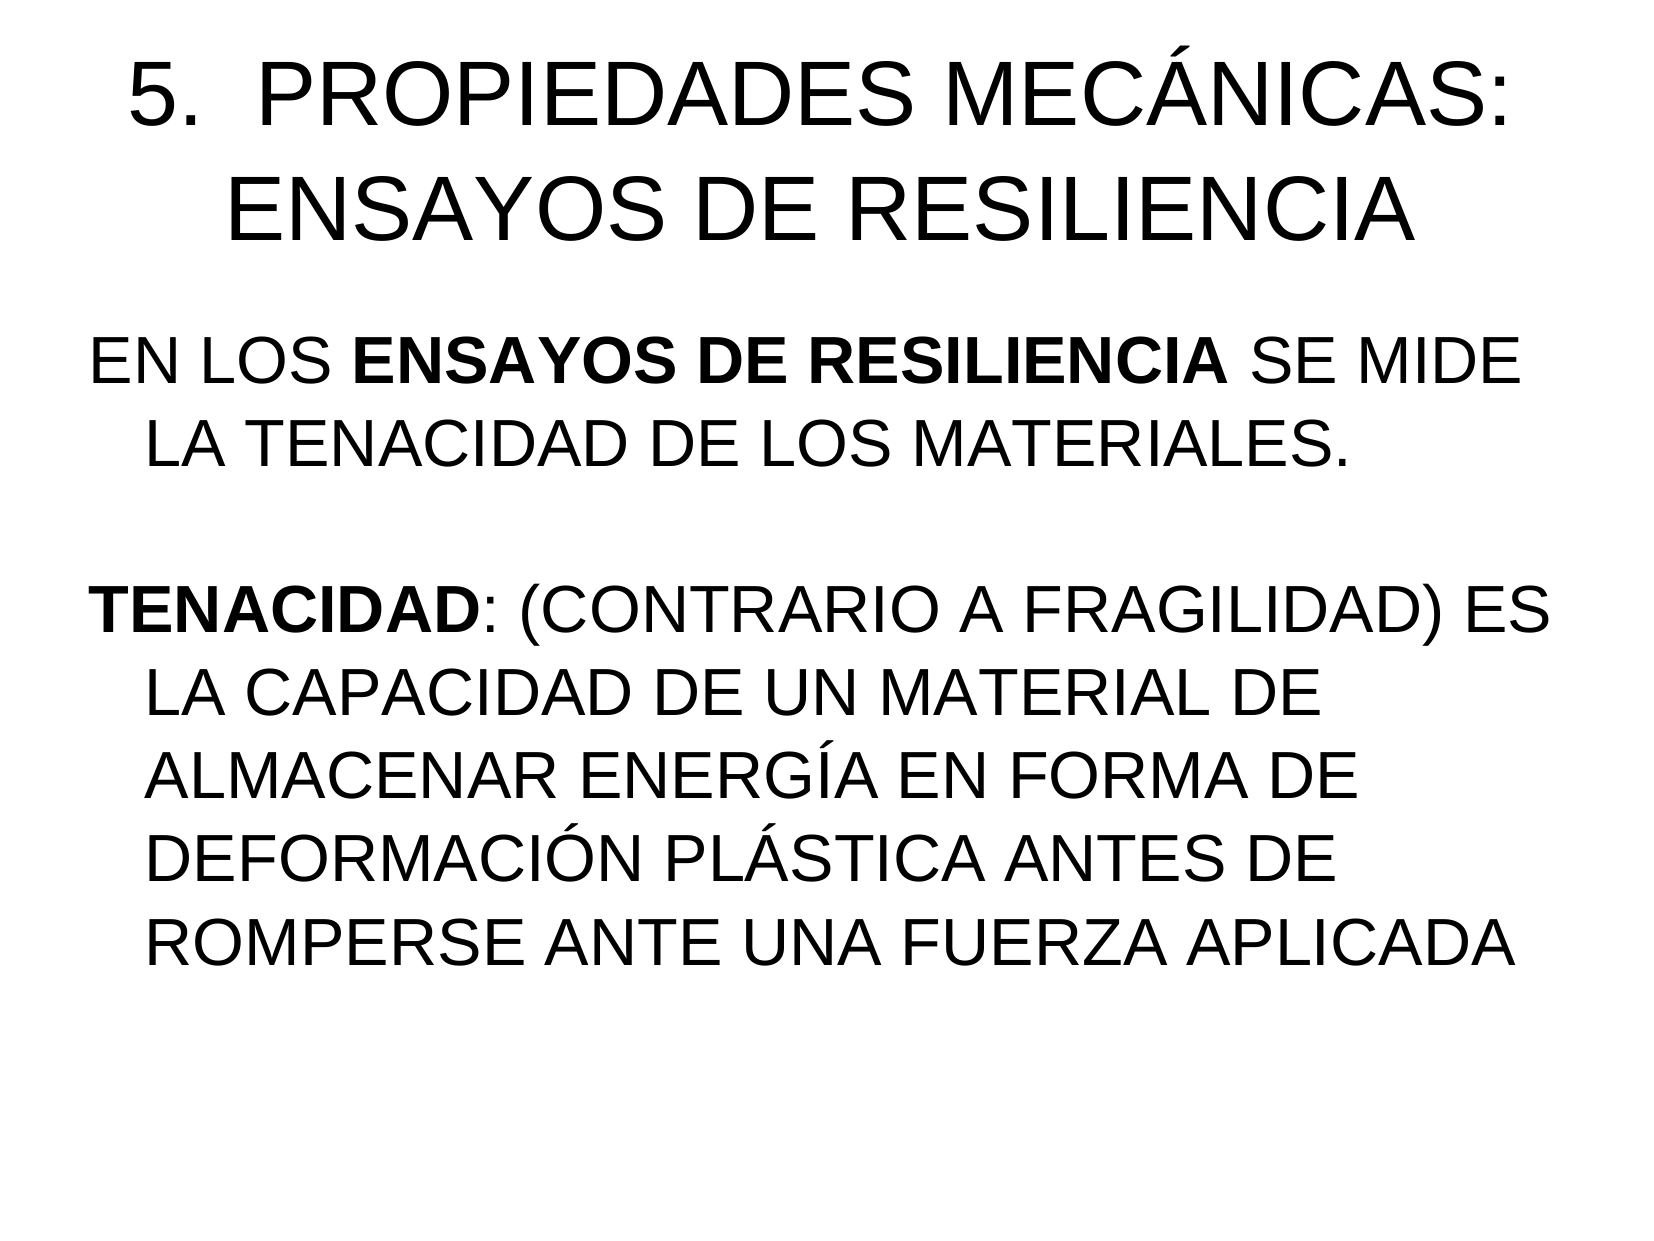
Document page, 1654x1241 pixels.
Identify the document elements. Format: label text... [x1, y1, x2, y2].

subtitle EN LOS ENSAYOS DE RESILIENCIA SE MIDE LA TENACIDAD DE LOS MATERIALES. TENACIDAD: (CONTRARIO A FRAGILIDAD) ES LA CAPACIDAD DE UN MATERIAL DE ALMACENAR ENERGÍA EN FORMA DE DEFORMACIÓN PLÁSTICA ANTES DE ROMPERSE ANTE UNA FUERZA APLICADA [88, 313, 1577, 1228]
title 5. PROPIEDADES MECÁNICAS: ENSAYOS DE RESILIENCIA [77, 29, 1565, 259]
